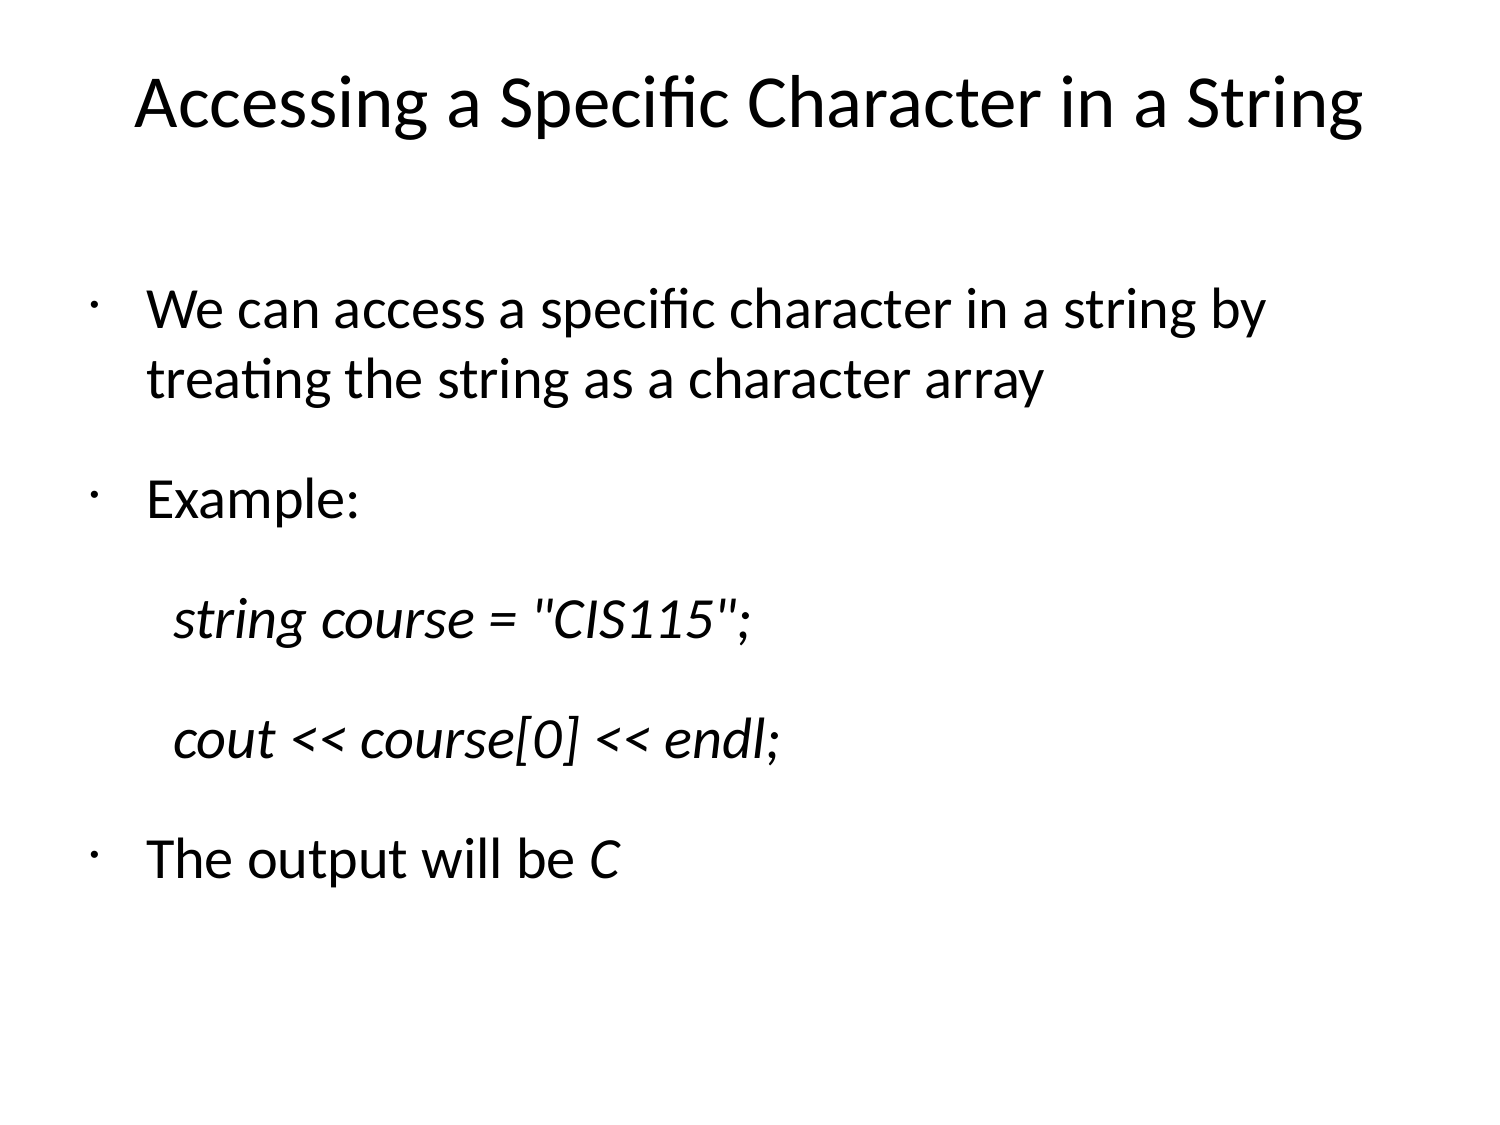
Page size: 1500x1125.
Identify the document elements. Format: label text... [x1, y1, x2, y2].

title Accessing a Specific Character in a String [75, 45, 1425, 233]
list We can access a specific character in a string by treating the string as a character array Example: string course = "CIS115"; cout << course[0] << endl; The output will be C [75, 262, 1425, 1005]
